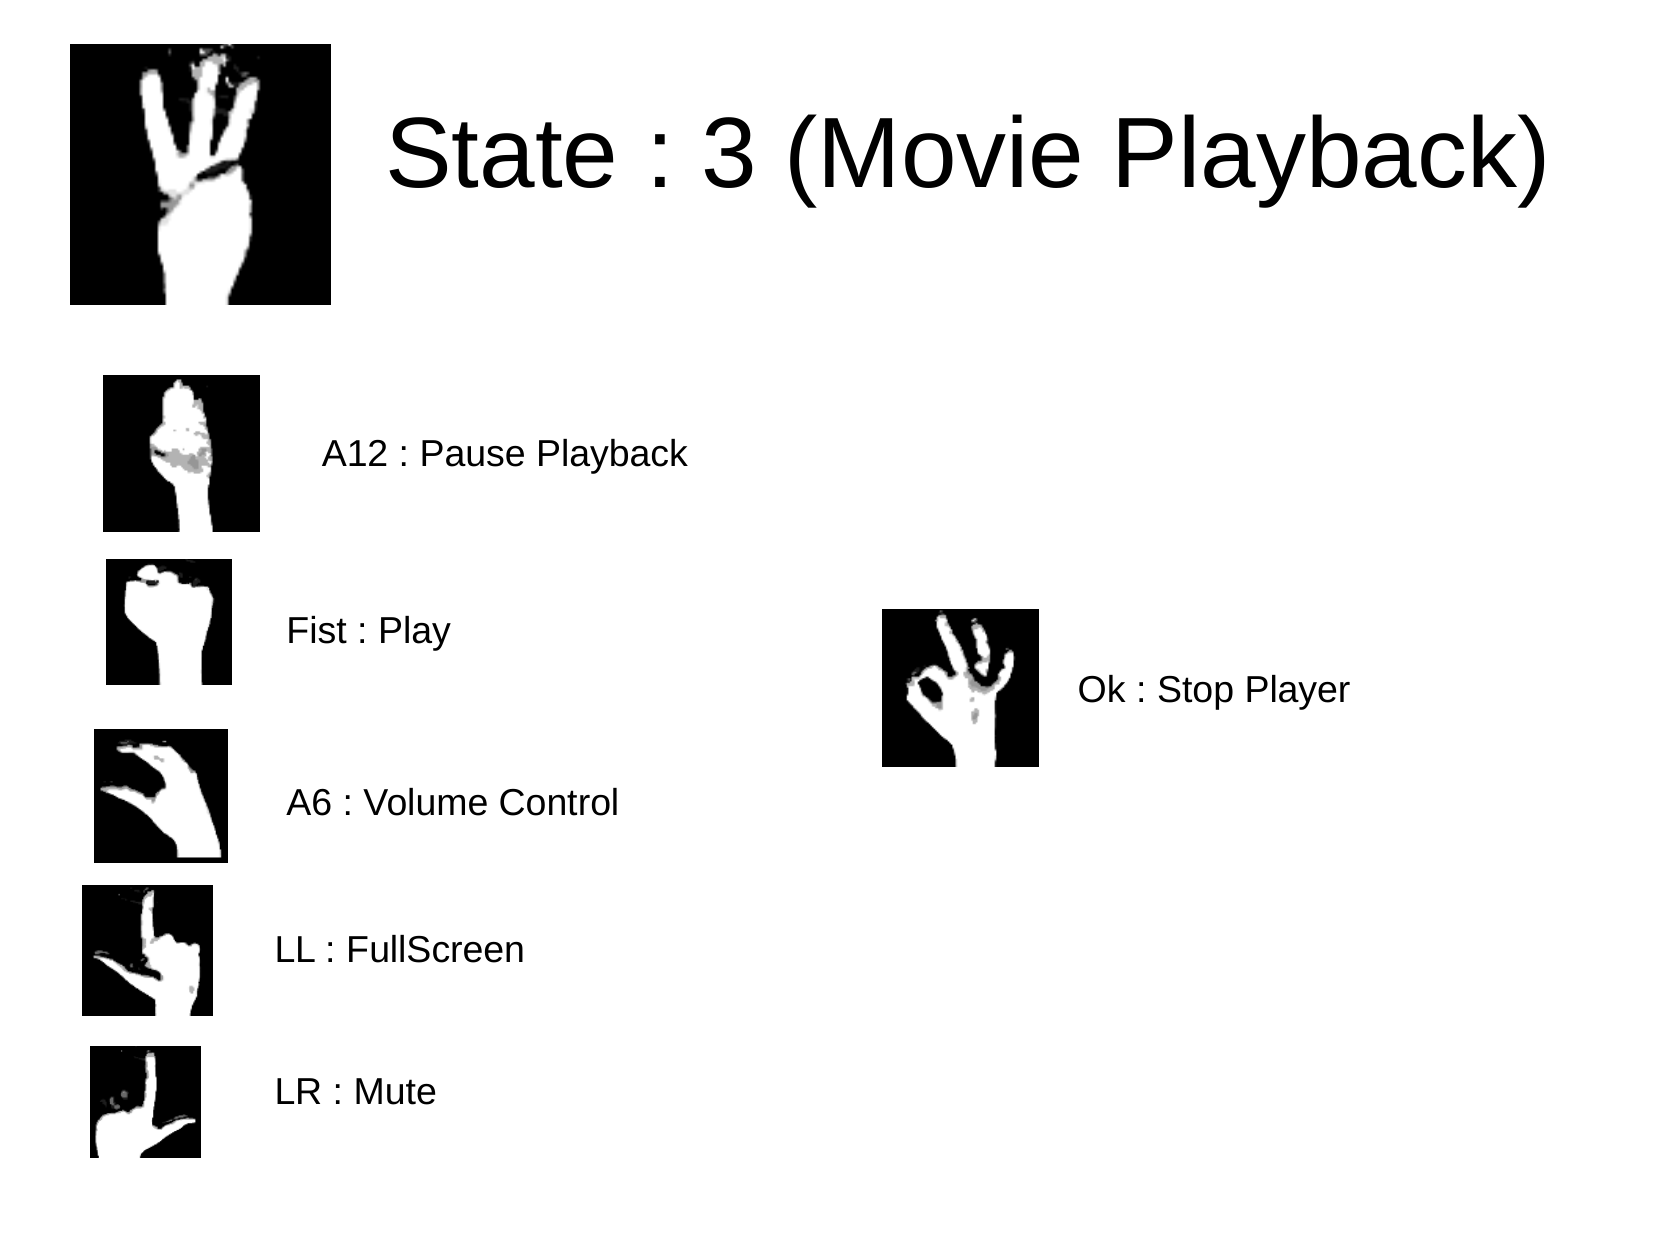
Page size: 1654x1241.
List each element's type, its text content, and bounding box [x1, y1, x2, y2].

text_box LR : Mute [259, 1062, 626, 1120]
picture [82, 885, 213, 1016]
title State : 3 (Movie Playback) [366, 49, 1571, 257]
picture [103, 375, 260, 532]
picture [70, 44, 331, 305]
picture [882, 609, 1039, 767]
picture [94, 729, 228, 863]
text_box A6 : Volume Control [271, 773, 733, 857]
picture [90, 1046, 201, 1158]
text_box Fist : Play [271, 602, 650, 660]
picture [106, 559, 232, 686]
text_box A12 : Pause Playback [307, 425, 851, 483]
text_box Ok : Stop Player [1062, 661, 1441, 719]
text_box LL : FullScreen [259, 921, 626, 979]
